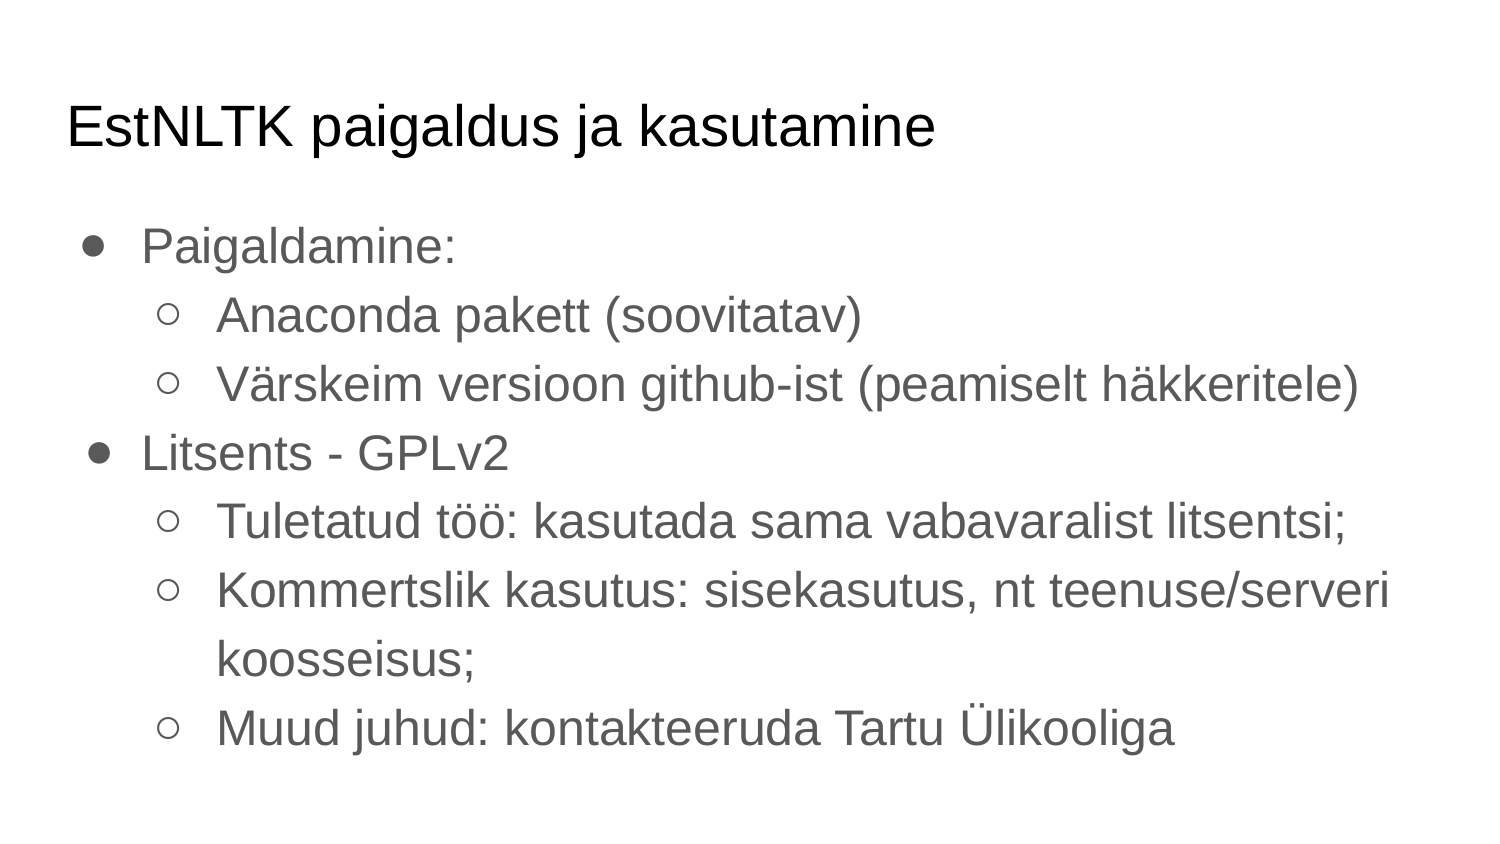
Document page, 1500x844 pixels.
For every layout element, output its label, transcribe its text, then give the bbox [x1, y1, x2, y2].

title EstNLTK paigaldus ja kasutamine [51, 72, 1449, 167]
list Paigaldamine: Anaconda pakett (soovitatav) Värskeim versioon github-ist (peamiselt häkkeritele) Litsents - GPLv2 Tuletatud töö: kasutada sama vabavaralist litsentsi; Kommertslik kasutus: sisekasutus, nt teenuse/serveri koosseisus; Muud juhud: kontakteeruda Tartu Ülikooliga [51, 189, 1449, 750]
